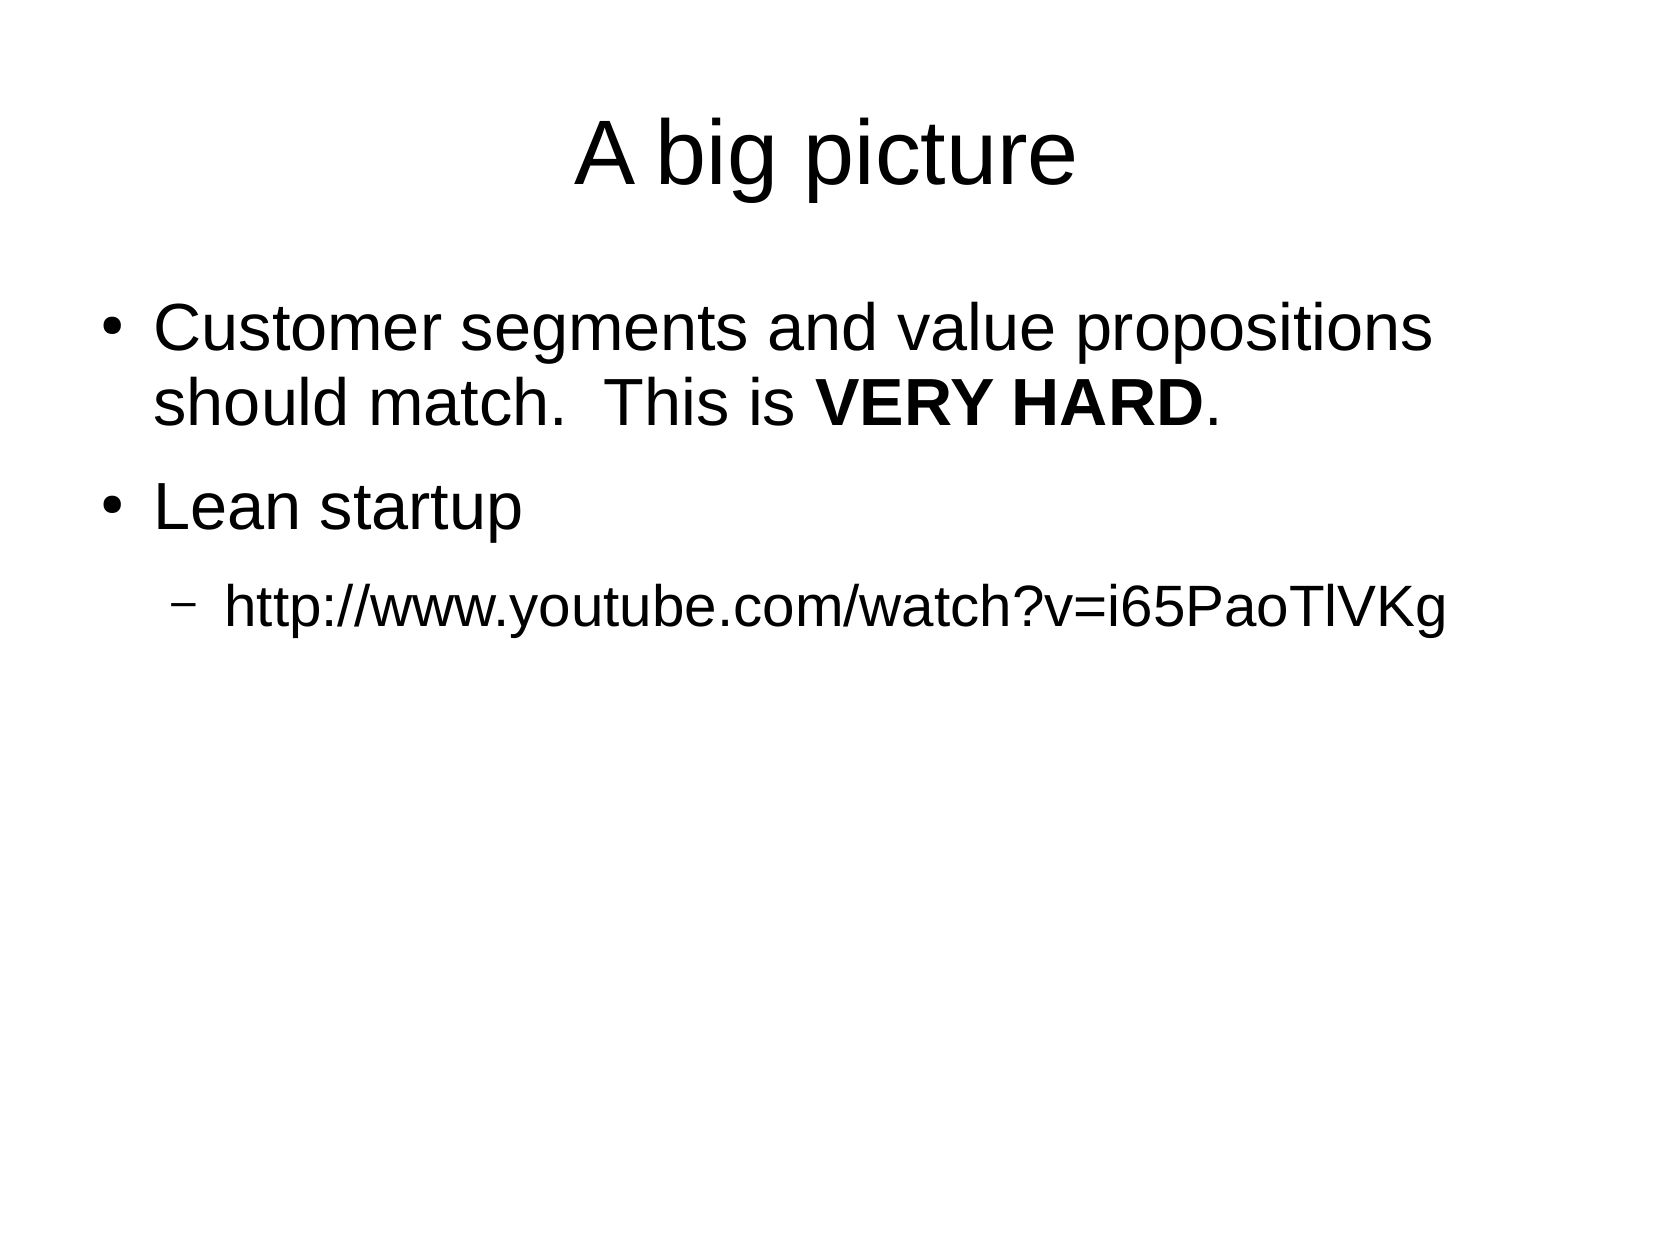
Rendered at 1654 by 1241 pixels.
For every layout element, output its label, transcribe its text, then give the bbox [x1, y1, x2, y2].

title A big picture [82, 49, 1571, 257]
list Customer segments and value propositions should match. This is VERY HARD. Lean startup http://www.youtube.com/watch?v=i65PaoTlVKg [82, 290, 1571, 1081]
